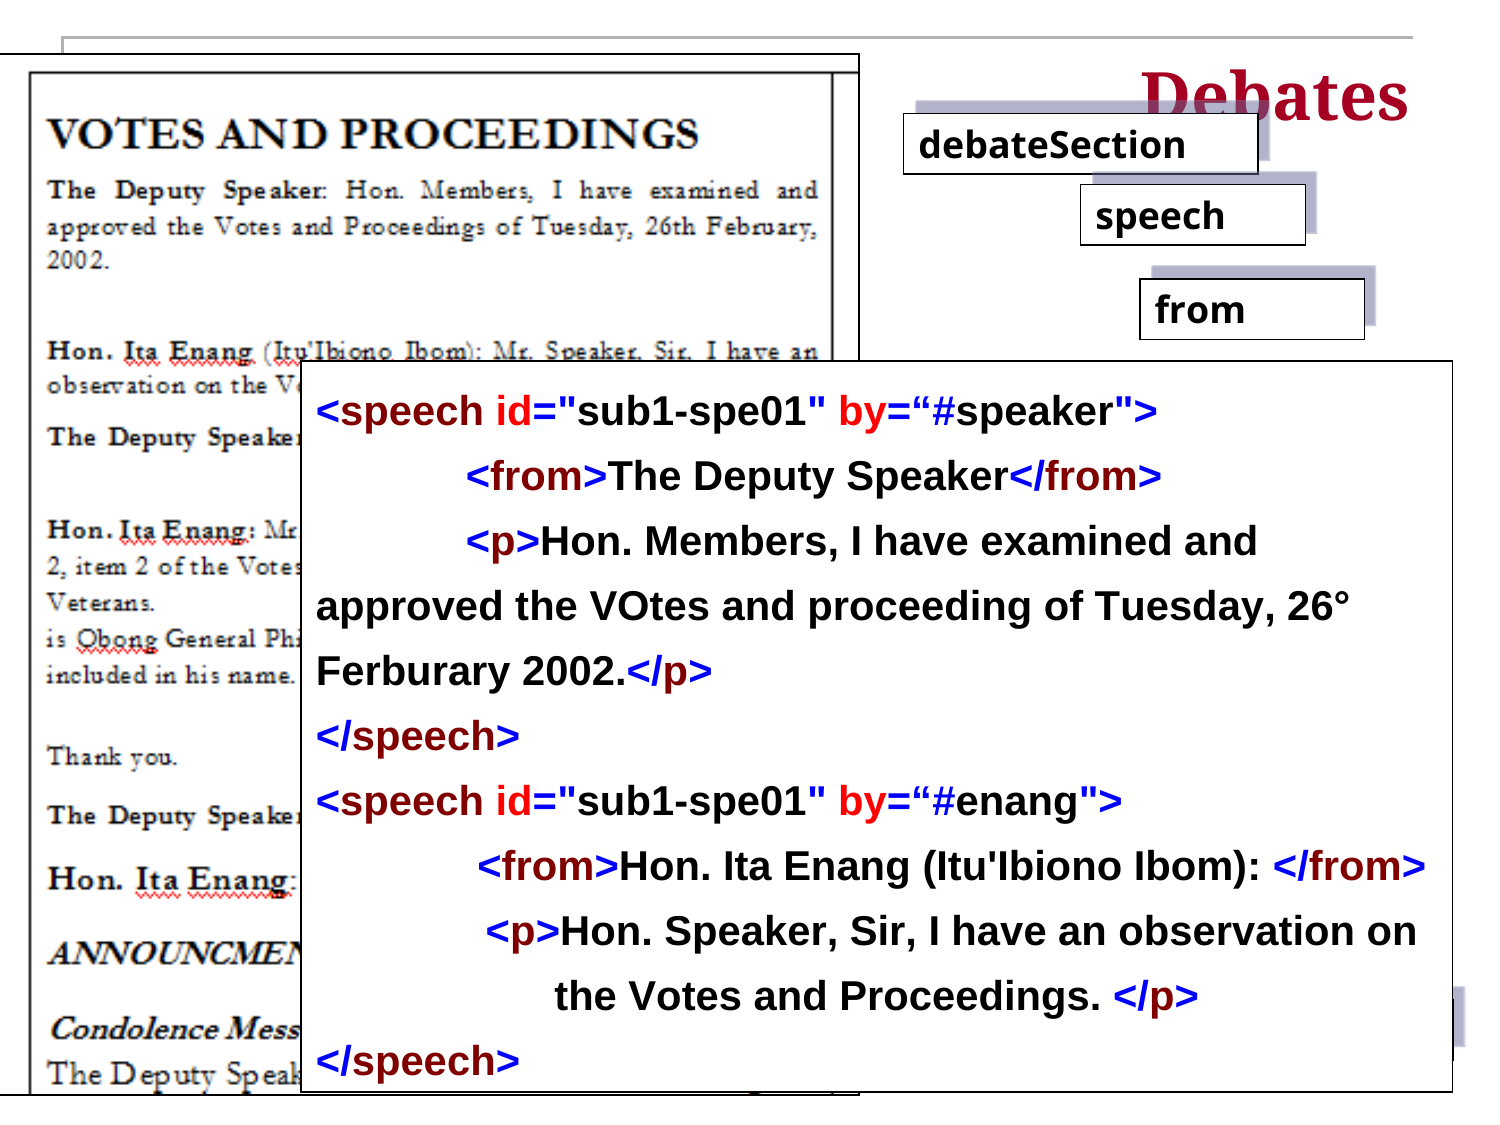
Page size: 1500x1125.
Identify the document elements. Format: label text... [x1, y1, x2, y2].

picture [0, 54, 859, 1094]
text_box debateSection [903, 113, 1258, 174]
title Debates [75, 45, 1426, 233]
text_box speech [1080, 184, 1306, 246]
text_box from [1139, 278, 1365, 340]
text_box <speech id="sub1-spe01" by=“#speaker"> <from>The Deputy Speaker</from> <p>Hon. Members, I have examined and approved the VOtes and proceeding of Tuesday, 26° Ferburary 2002.</p> </speech> <speech id="sub1-spe01" by=“#enang"> <from>Hon. Ita Enang (Itu'Ibiono Ibom): </from> <p>Hon. Speaker, Sir, I have an observation on the Votes and Proceedings. </p> </speech> [301, 361, 1453, 1092]
